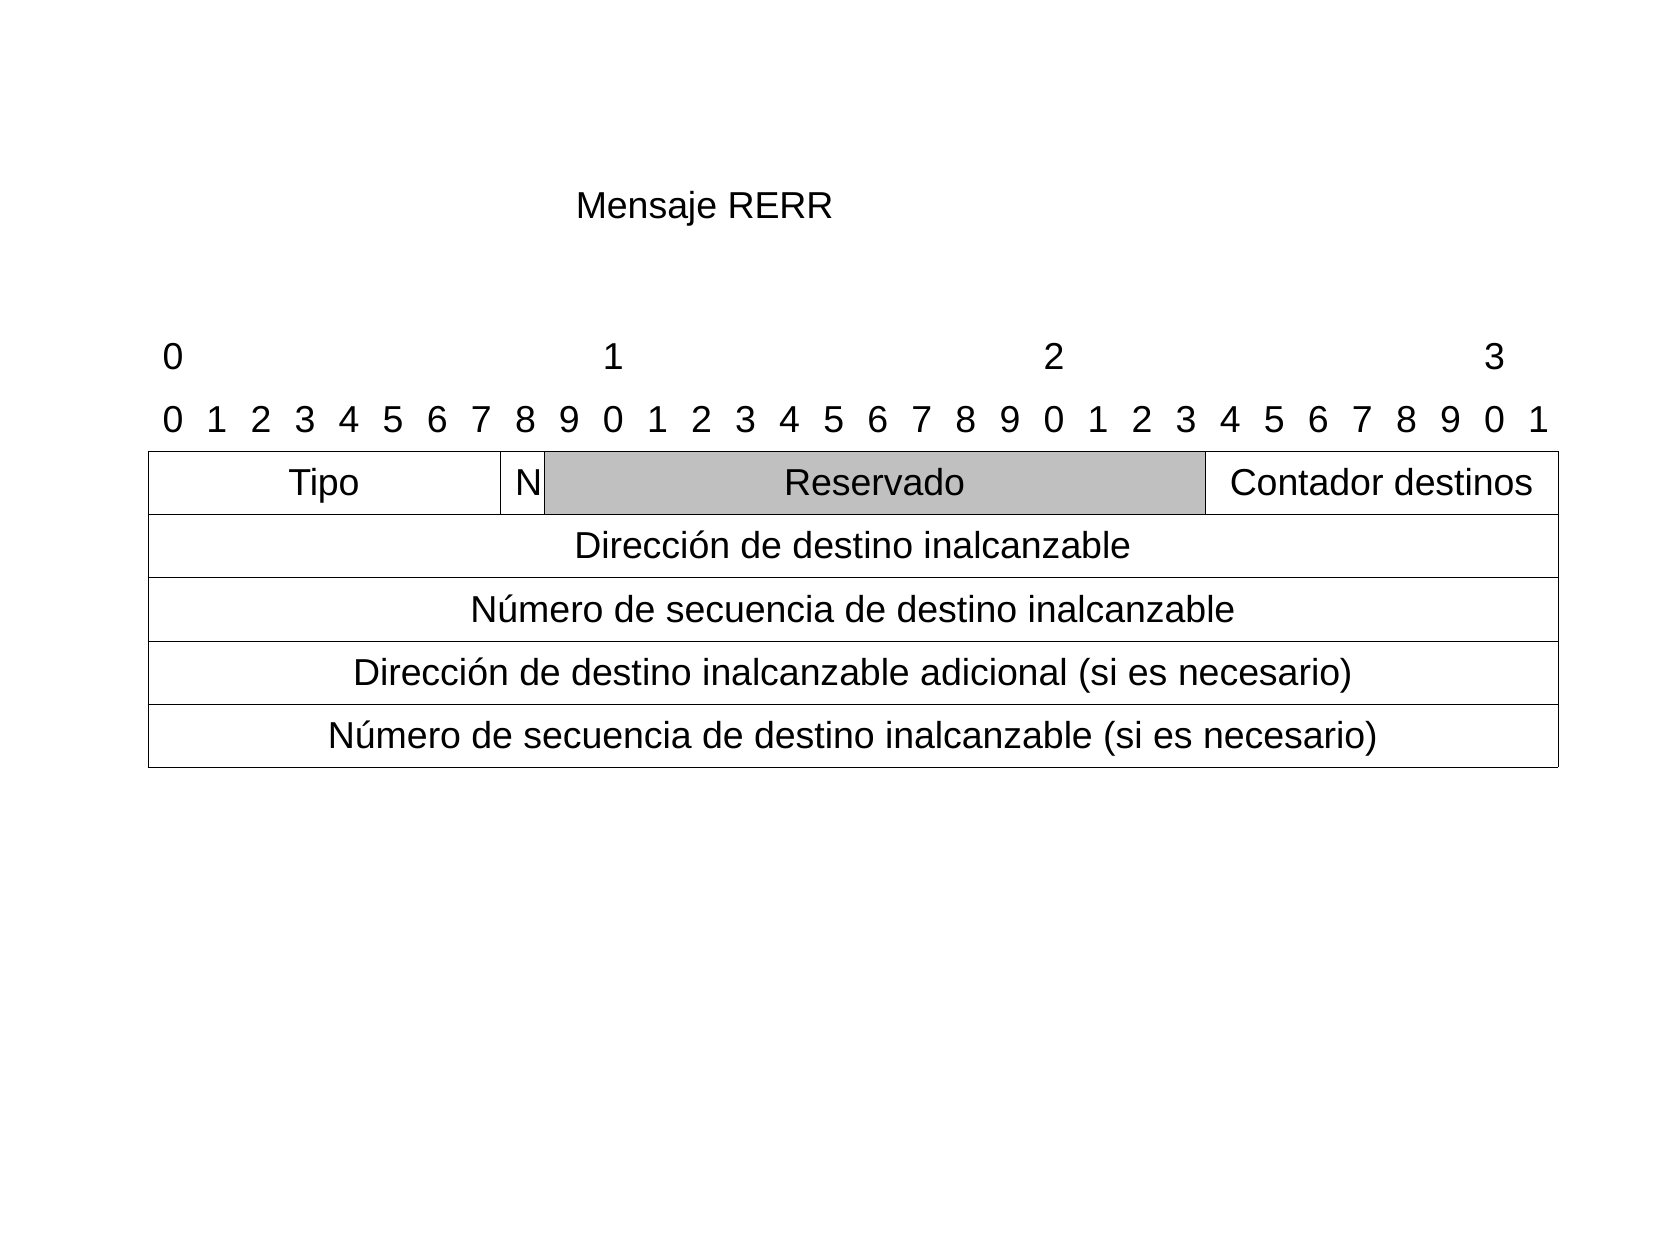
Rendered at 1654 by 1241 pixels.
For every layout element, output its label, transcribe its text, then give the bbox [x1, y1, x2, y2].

table_cell 3 [721, 389, 764, 451]
table_cell Tipo [149, 452, 500, 514]
table_header [1249, 325, 1293, 388]
table_header [1161, 325, 1205, 388]
table_cell 6 [853, 389, 897, 451]
table_cell 2 [1118, 389, 1161, 451]
table_cell Dirección de destino inalcanzable [149, 515, 1558, 577]
table_header [632, 325, 676, 388]
table_header [324, 325, 368, 388]
table_cell 9 [986, 389, 1029, 451]
table_cell 0 [1470, 389, 1513, 451]
table_header [985, 325, 1029, 388]
table_cell 7 [898, 389, 941, 451]
table_header [192, 325, 236, 388]
table_header [1337, 325, 1381, 388]
table_cell 5 [369, 389, 412, 451]
table_header [1205, 325, 1249, 388]
table_cell 8 [942, 389, 985, 451]
table_cell 7 [1338, 389, 1381, 451]
table_header [1073, 325, 1117, 388]
table_header [280, 325, 324, 388]
table_cell 7 [457, 389, 500, 451]
table_header 1 [588, 325, 632, 388]
table_cell Contador destinos [1206, 452, 1558, 514]
table_header [1425, 325, 1469, 388]
table_cell 0 [589, 389, 632, 451]
table_cell 9 [545, 389, 588, 451]
table_cell 1 [633, 389, 676, 451]
table_header [809, 325, 853, 388]
table_cell 1 [1074, 389, 1117, 451]
table_cell 8 [501, 389, 544, 451]
text_box Mensaje RERR [561, 177, 849, 234]
table_header [676, 325, 720, 388]
table_cell 3 [1162, 389, 1205, 451]
table_header [544, 325, 588, 388]
table_header [764, 325, 809, 388]
table_cell 0 [149, 389, 192, 451]
table_header 0 [148, 325, 192, 388]
table_header [853, 325, 897, 388]
table_cell Reservado [545, 452, 1205, 514]
table_header [720, 325, 764, 388]
table_header [941, 325, 985, 388]
table_cell 1 [193, 389, 236, 451]
table_header [1381, 325, 1425, 388]
table_cell Número de secuencia de destino inalcanzable [149, 578, 1558, 641]
table_cell 6 [1294, 389, 1337, 451]
table_cell Dirección de destino inalcanzable adicional (si es necesario) [149, 642, 1558, 704]
table_header [412, 325, 456, 388]
table_header [456, 325, 500, 388]
table_cell N [501, 452, 544, 514]
table_header [1117, 325, 1161, 388]
table_cell 2 [237, 389, 280, 451]
table_header [500, 325, 544, 388]
table_header [368, 325, 412, 388]
table_cell 5 [1250, 389, 1293, 451]
table_cell Número de secuencia de destino inalcanzable (si es necesario) [149, 705, 1558, 767]
table_header [236, 325, 280, 388]
table_header [897, 325, 941, 388]
table_cell 9 [1426, 389, 1469, 451]
table_header 3 [1469, 325, 1513, 388]
table_cell 2 [677, 389, 720, 451]
table_cell 6 [413, 389, 456, 451]
table_cell 4 [765, 389, 808, 451]
table_header [1293, 325, 1337, 388]
table_cell 4 [1206, 389, 1249, 451]
table_cell 4 [325, 389, 368, 451]
table_cell 3 [281, 389, 324, 451]
table_cell 0 [1030, 389, 1073, 451]
table_cell 8 [1382, 389, 1425, 451]
table_cell 1 [1514, 389, 1558, 451]
table_header 2 [1029, 325, 1073, 388]
table_header [1513, 325, 1558, 388]
table_cell 5 [809, 389, 852, 451]
